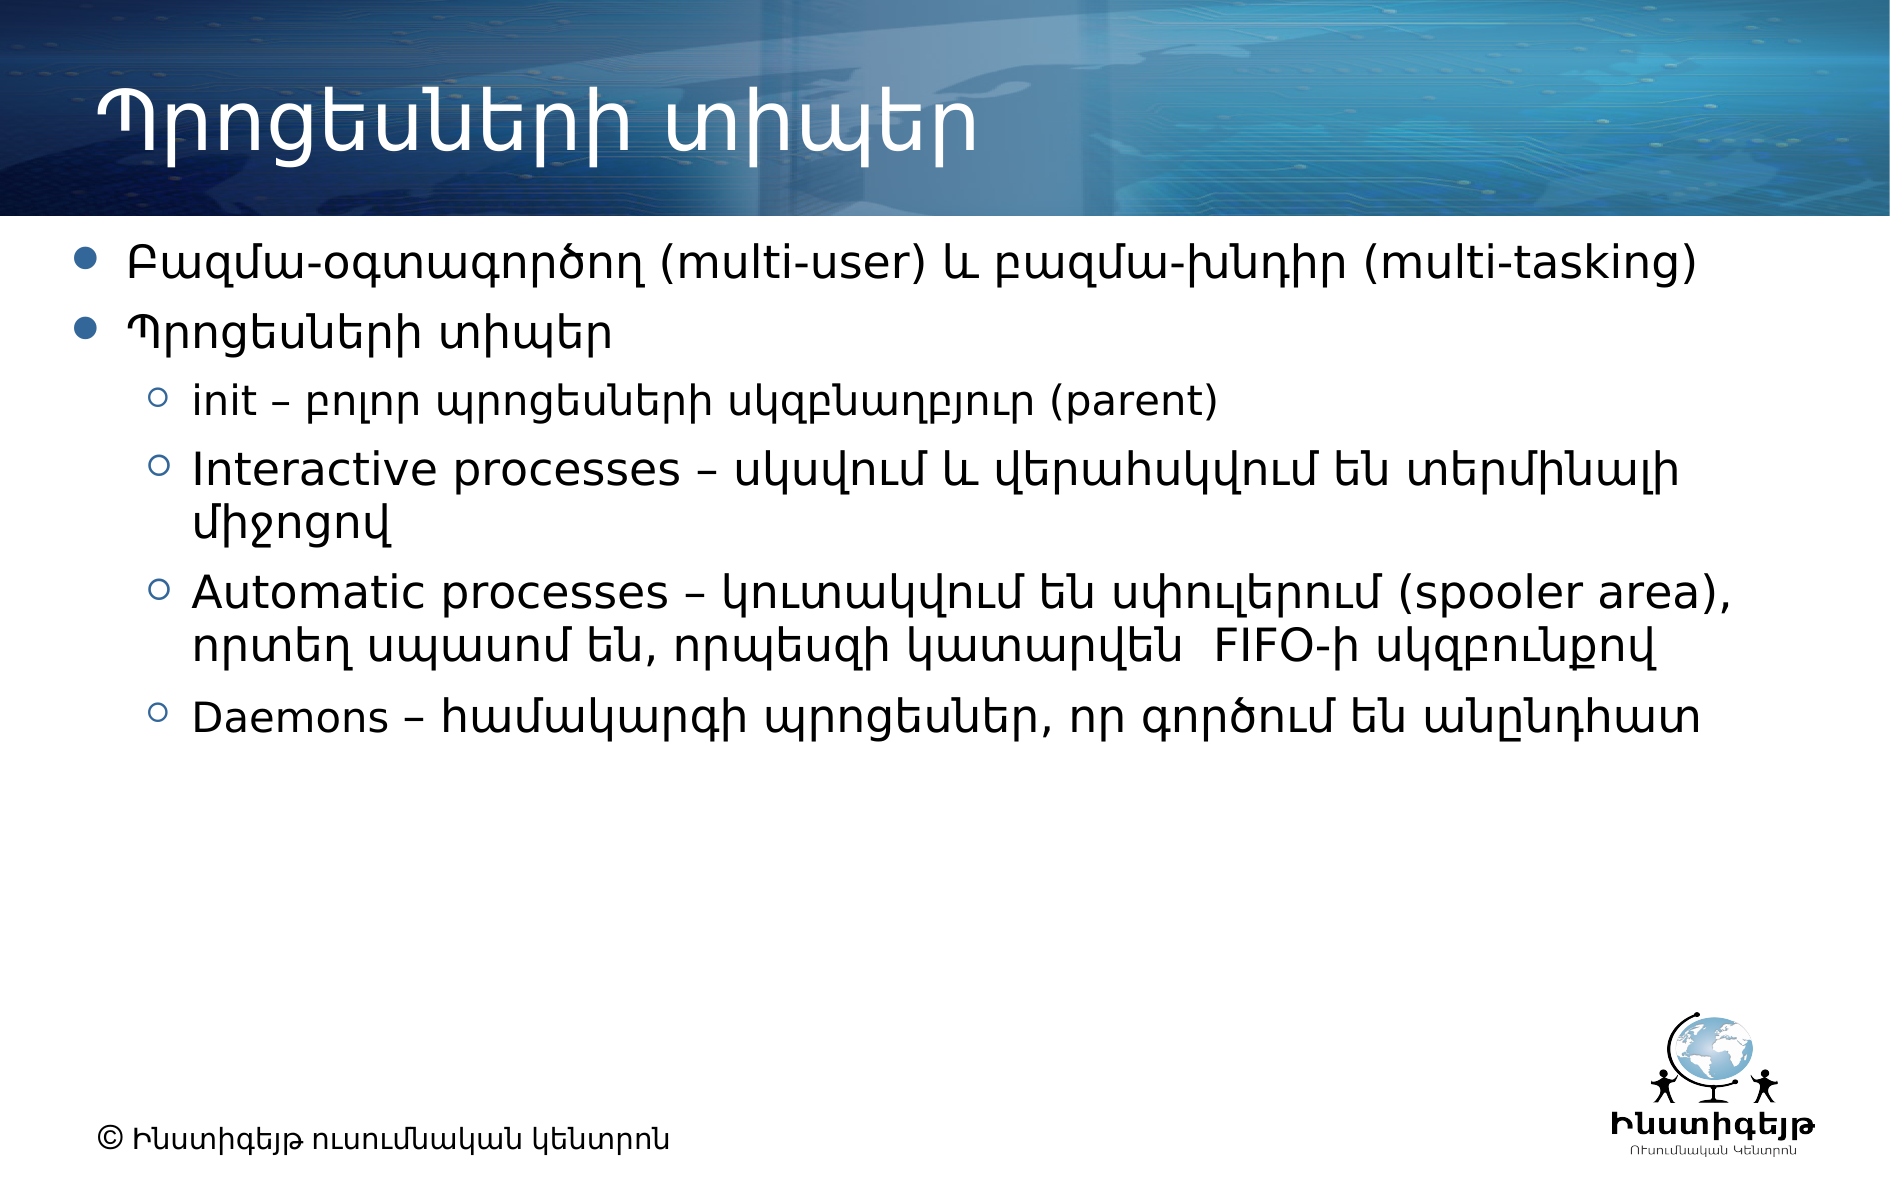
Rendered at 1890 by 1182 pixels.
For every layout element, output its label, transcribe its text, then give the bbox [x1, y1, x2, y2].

list Բազմա-օգտագործող (multi-user) և բազմա-խնդիր (multi-tasking) Պրոցեսների տիպեր init – բոլոր պրոցեսների սկզբնաղբյուր (parent) Interactive processes – սկսվում և վերահսկվում են տերմինալի միջոցով Automatic processes – կուտակվում են սփուլերում (spooler area), որտեղ սպասոմ են, որպեսզի կատարվեն FIFO-ի սկզբունքով Daemons – համակարգի պրոցեսներ, որ գործում են անընդհատ [70, 236, 1843, 1016]
picture [0, 0, 1890, 216]
picture [1612, 1016, 1815, 1157]
title Պրոցեսների տիպեր [94, 47, 1793, 217]
